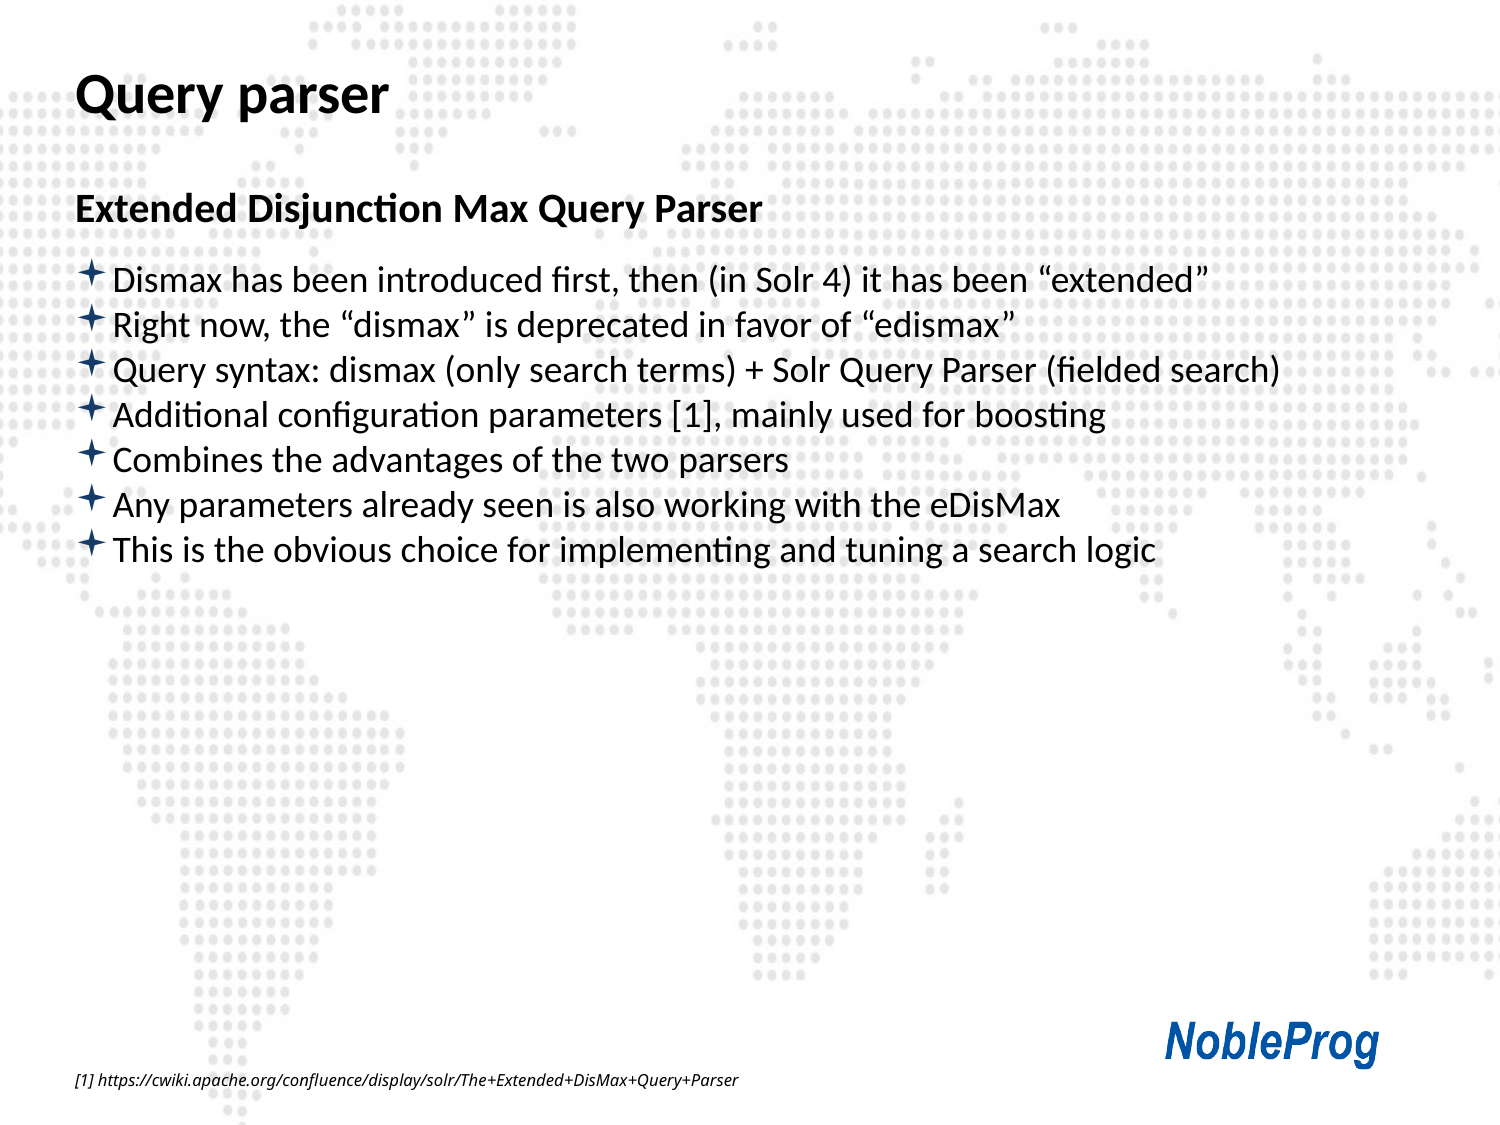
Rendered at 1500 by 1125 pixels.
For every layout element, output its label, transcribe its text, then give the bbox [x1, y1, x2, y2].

picture [0, 0, 1500, 1125]
text_box Extended Disjunction Max Query Parser [75, 180, 1425, 255]
text_box Query parser [75, 55, 1425, 180]
text_box Dismax has been introduced first, then (in Solr 4) it has been “extended” Right now, the “dismax” is deprecated in favor of “edismax” Query syntax: dismax (only search terms) + Solr Query Parser (fielded search) Additional configuration parameters [1], mainly used for boosting Combines the advantages of the two parsers Any parameters already seen is also working with the eDisMax This is the obvious choice for implementing and tuning a search logic [1] https://cwiki.apache.org/confluence/display/solr/The+Extended+DisMax+Query+Parser [75, 255, 1425, 906]
